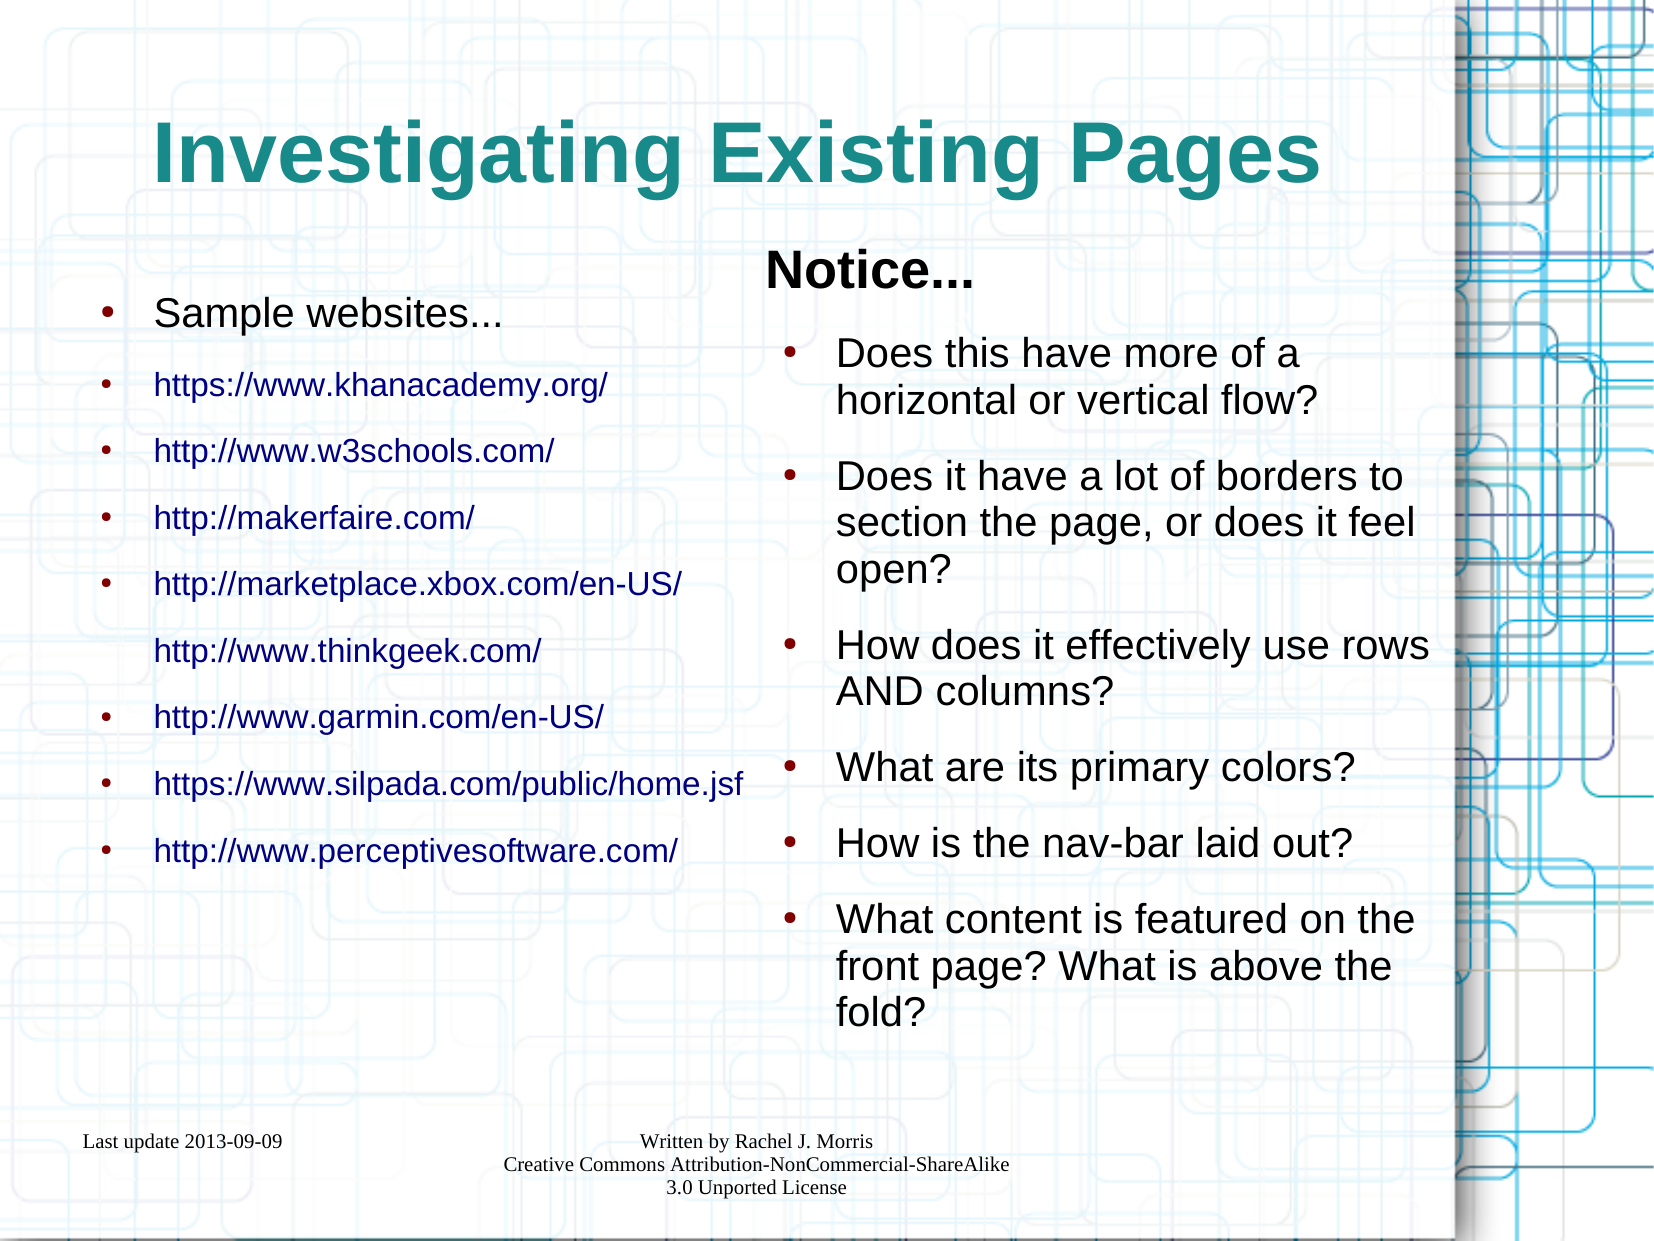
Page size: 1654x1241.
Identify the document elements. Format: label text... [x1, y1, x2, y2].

list Notice... Does this have more of a horizontal or vertical flow? Does it have a lot of borders to section the page, or does it feel open? How does it effectively use rows AND columns? What are its primary colors? How is the nav-bar laid out? What content is featured on the front page? What is above the fold? [765, 240, 1433, 1036]
picture [0, 0, 1654, 1241]
list Sample websites... https://www.khanacademy.org/ http://www.w3schools.com/ http://makerfaire.com/ http://marketplace.xbox.com/en-US/ http://www.thinkgeek.com/ http://www.garmin.com/en-US/ https://www.silpada.com/public/home.jsf http://www.perceptivesoftware.com/ [82, 290, 751, 1010]
title Investigating Existing Pages [59, 49, 1418, 257]
